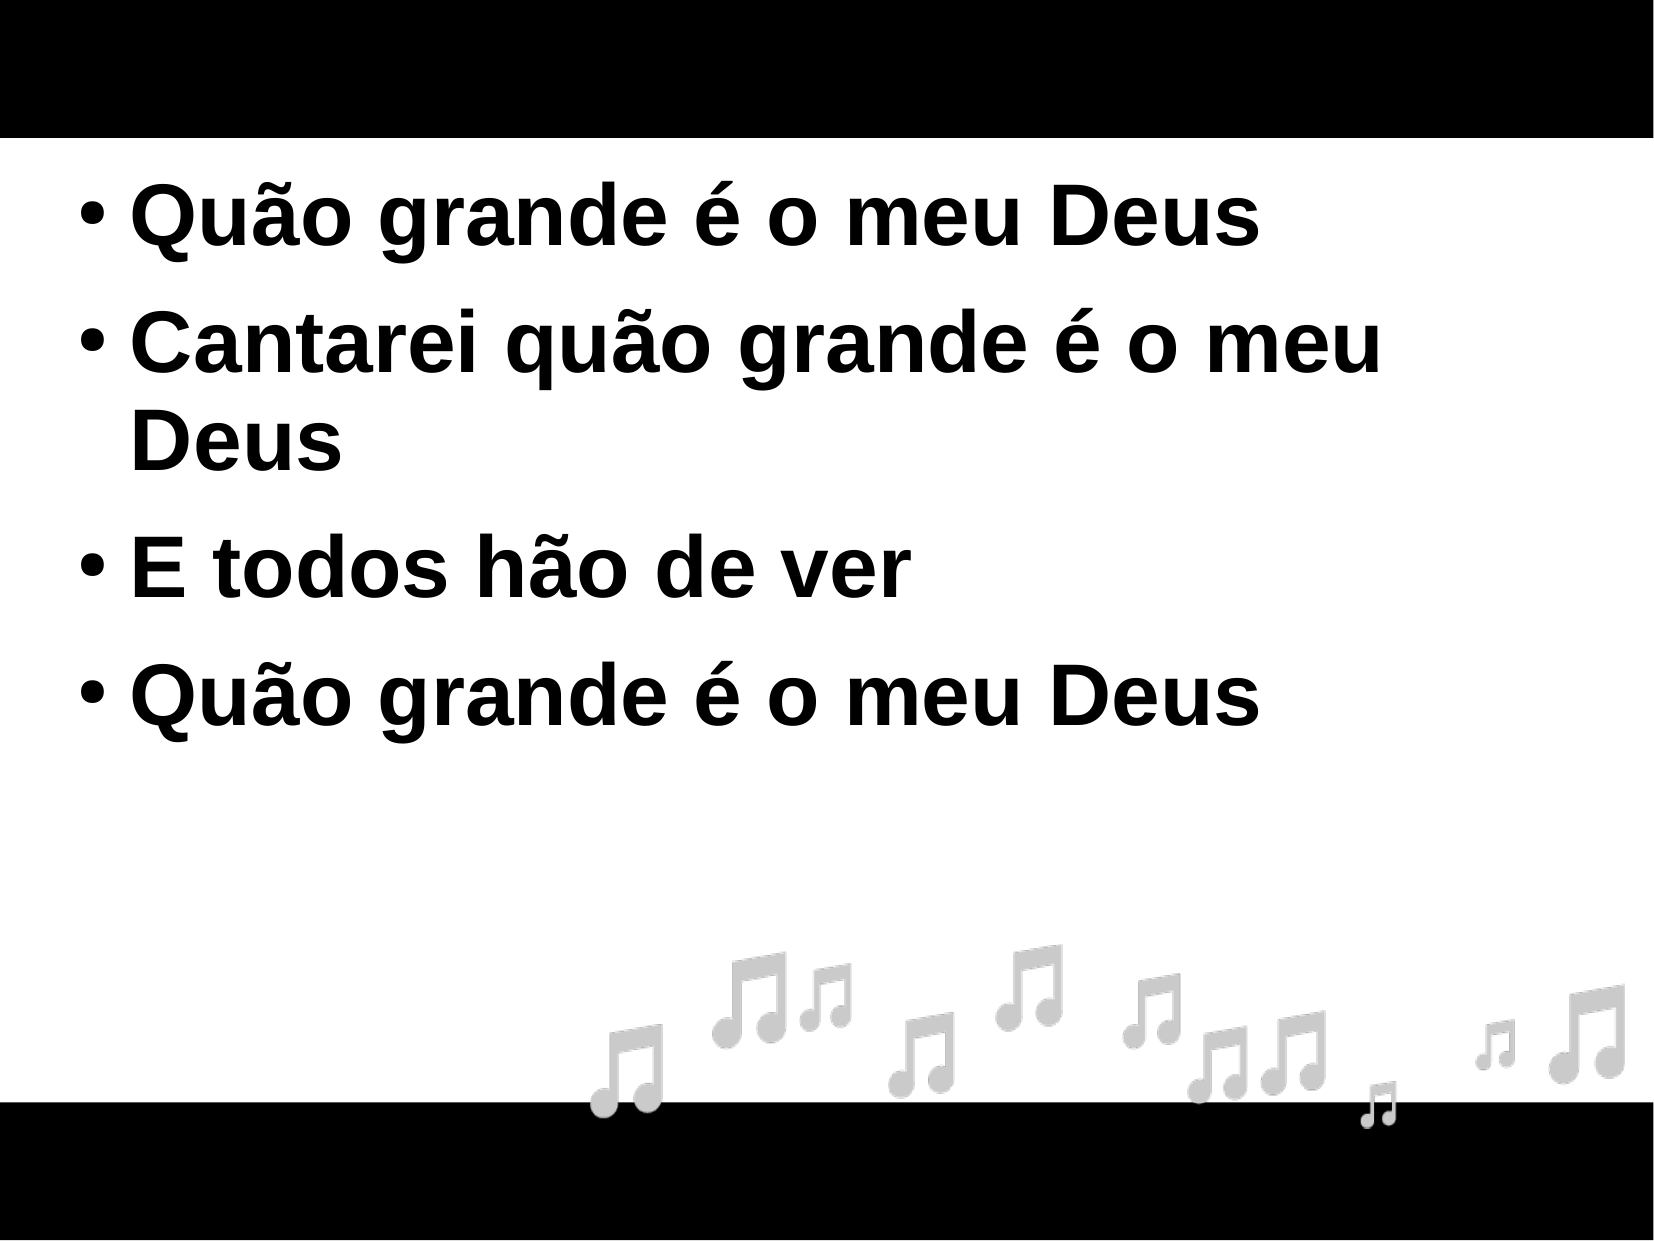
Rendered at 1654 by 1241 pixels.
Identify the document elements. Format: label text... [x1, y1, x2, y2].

list Quão grande é o meu Deus Cantarei quão grande é o meu Deus E todos hão de ver Quão grande é o meu Deus [59, 39, 1595, 827]
